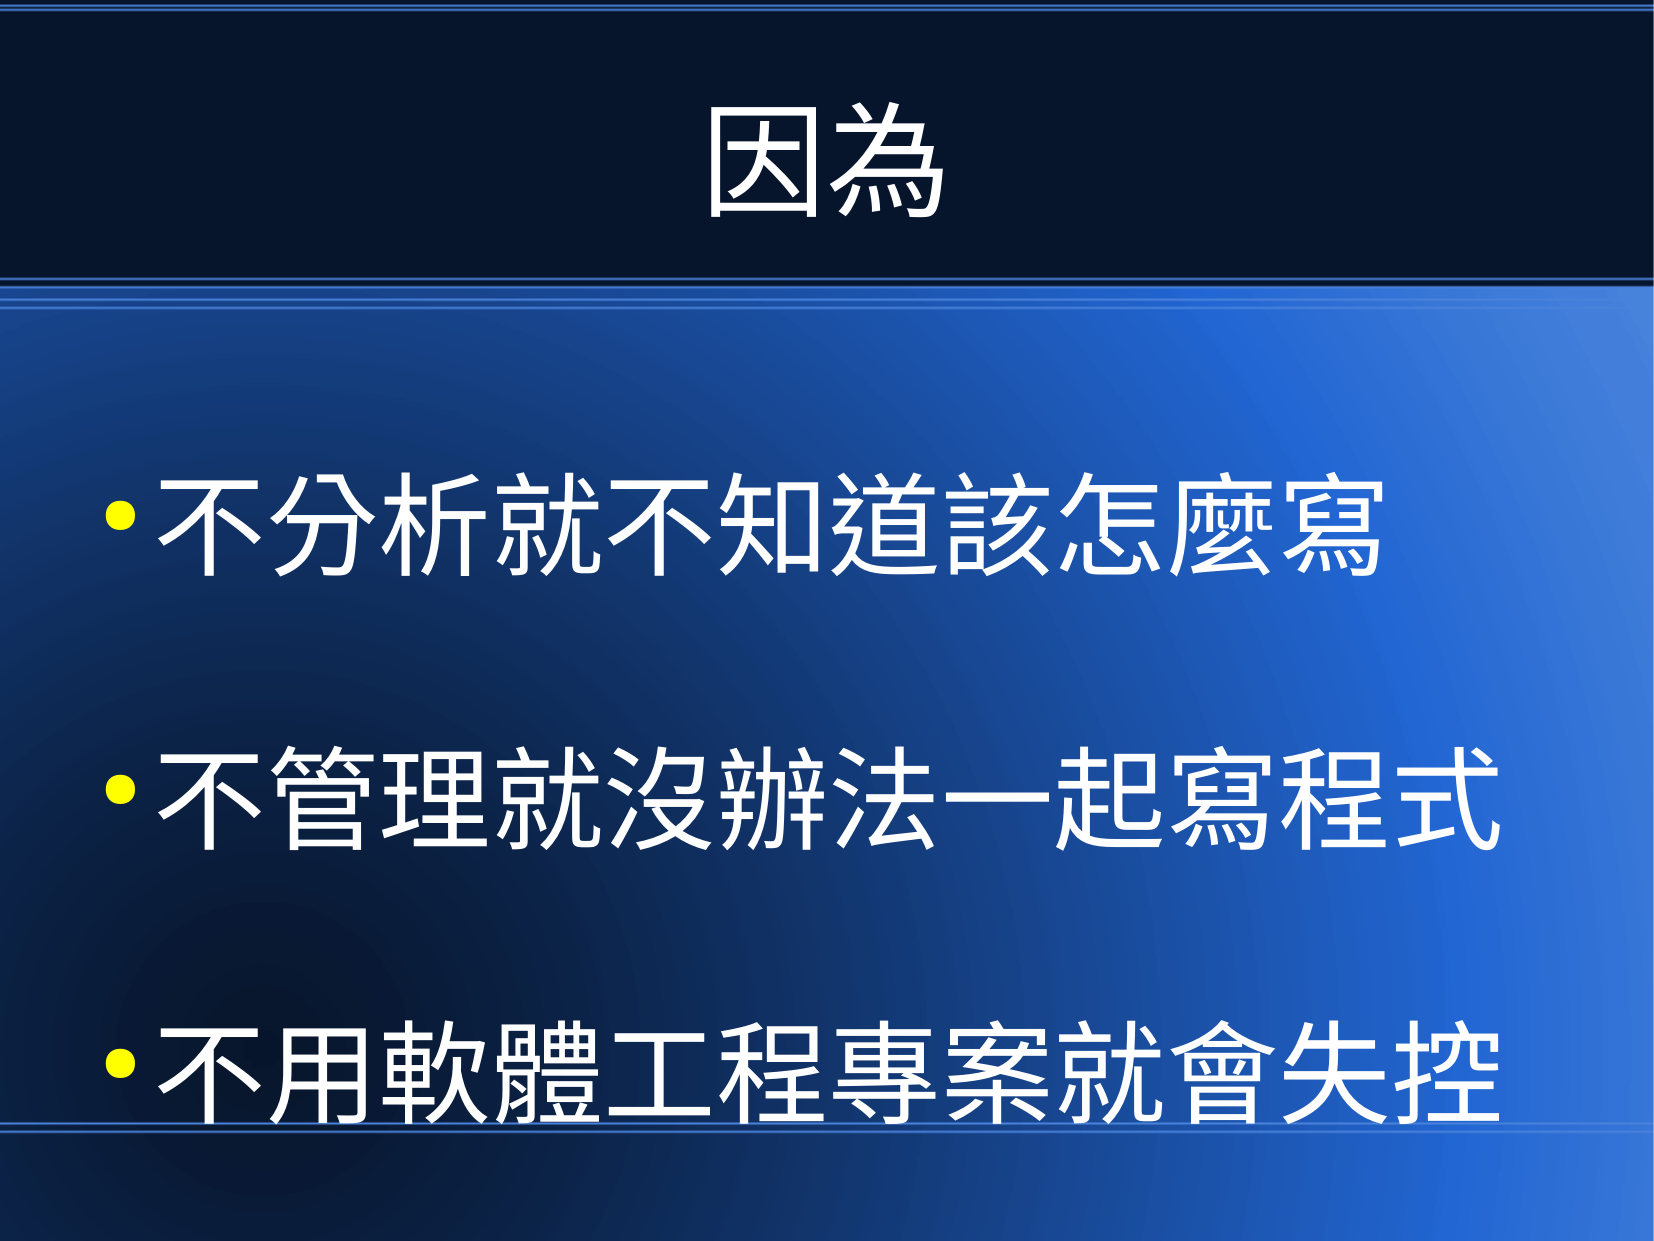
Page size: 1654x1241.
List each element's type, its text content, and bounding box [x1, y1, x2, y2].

title 因為 [82, 49, 1571, 257]
list 不分析就不知道該怎麼寫 不管理就沒辦法一起寫程式 不用軟體工程專案就會失控 [82, 355, 1571, 1241]
picture [0, 0, 1654, 1241]
